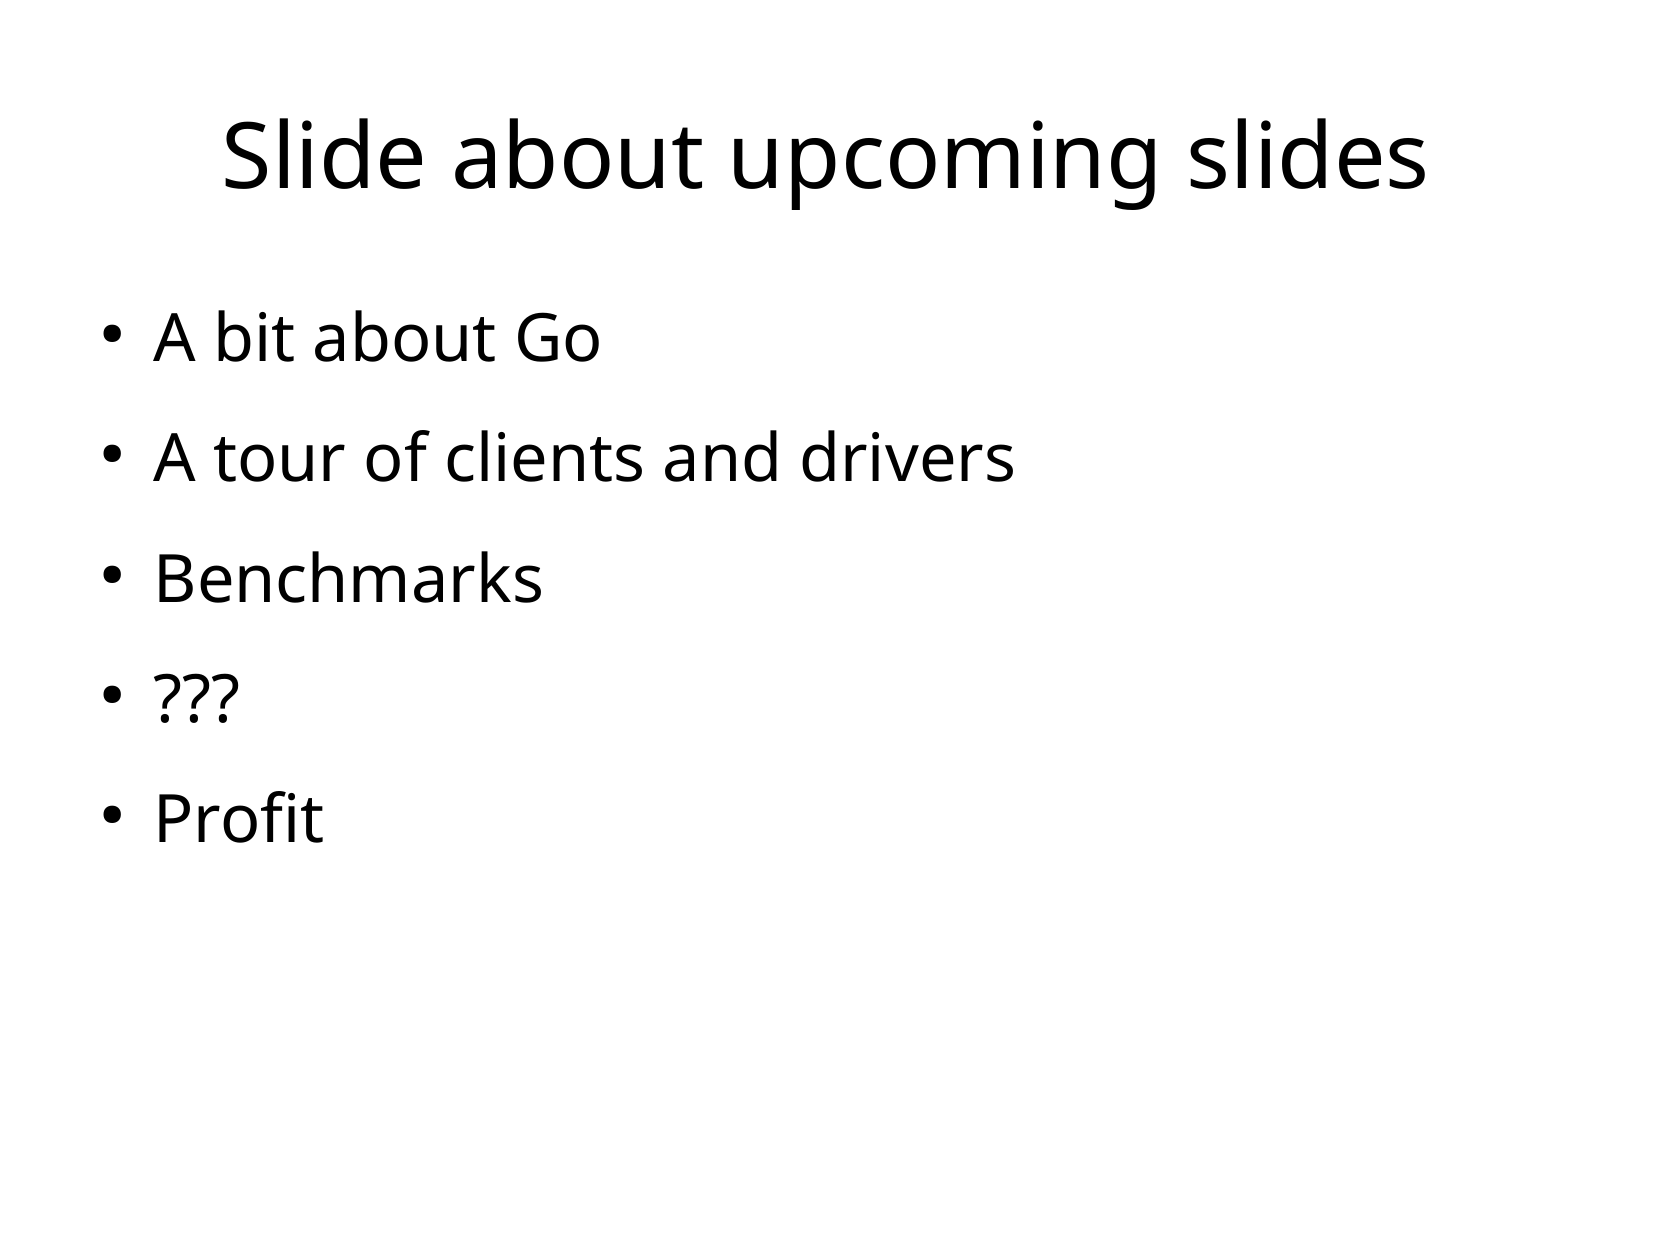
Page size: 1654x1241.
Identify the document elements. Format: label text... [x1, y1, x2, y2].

list A bit about Go A tour of clients and drivers Benchmarks ??? Profit [82, 290, 1571, 1010]
title Slide about upcoming slides [82, 49, 1571, 257]
